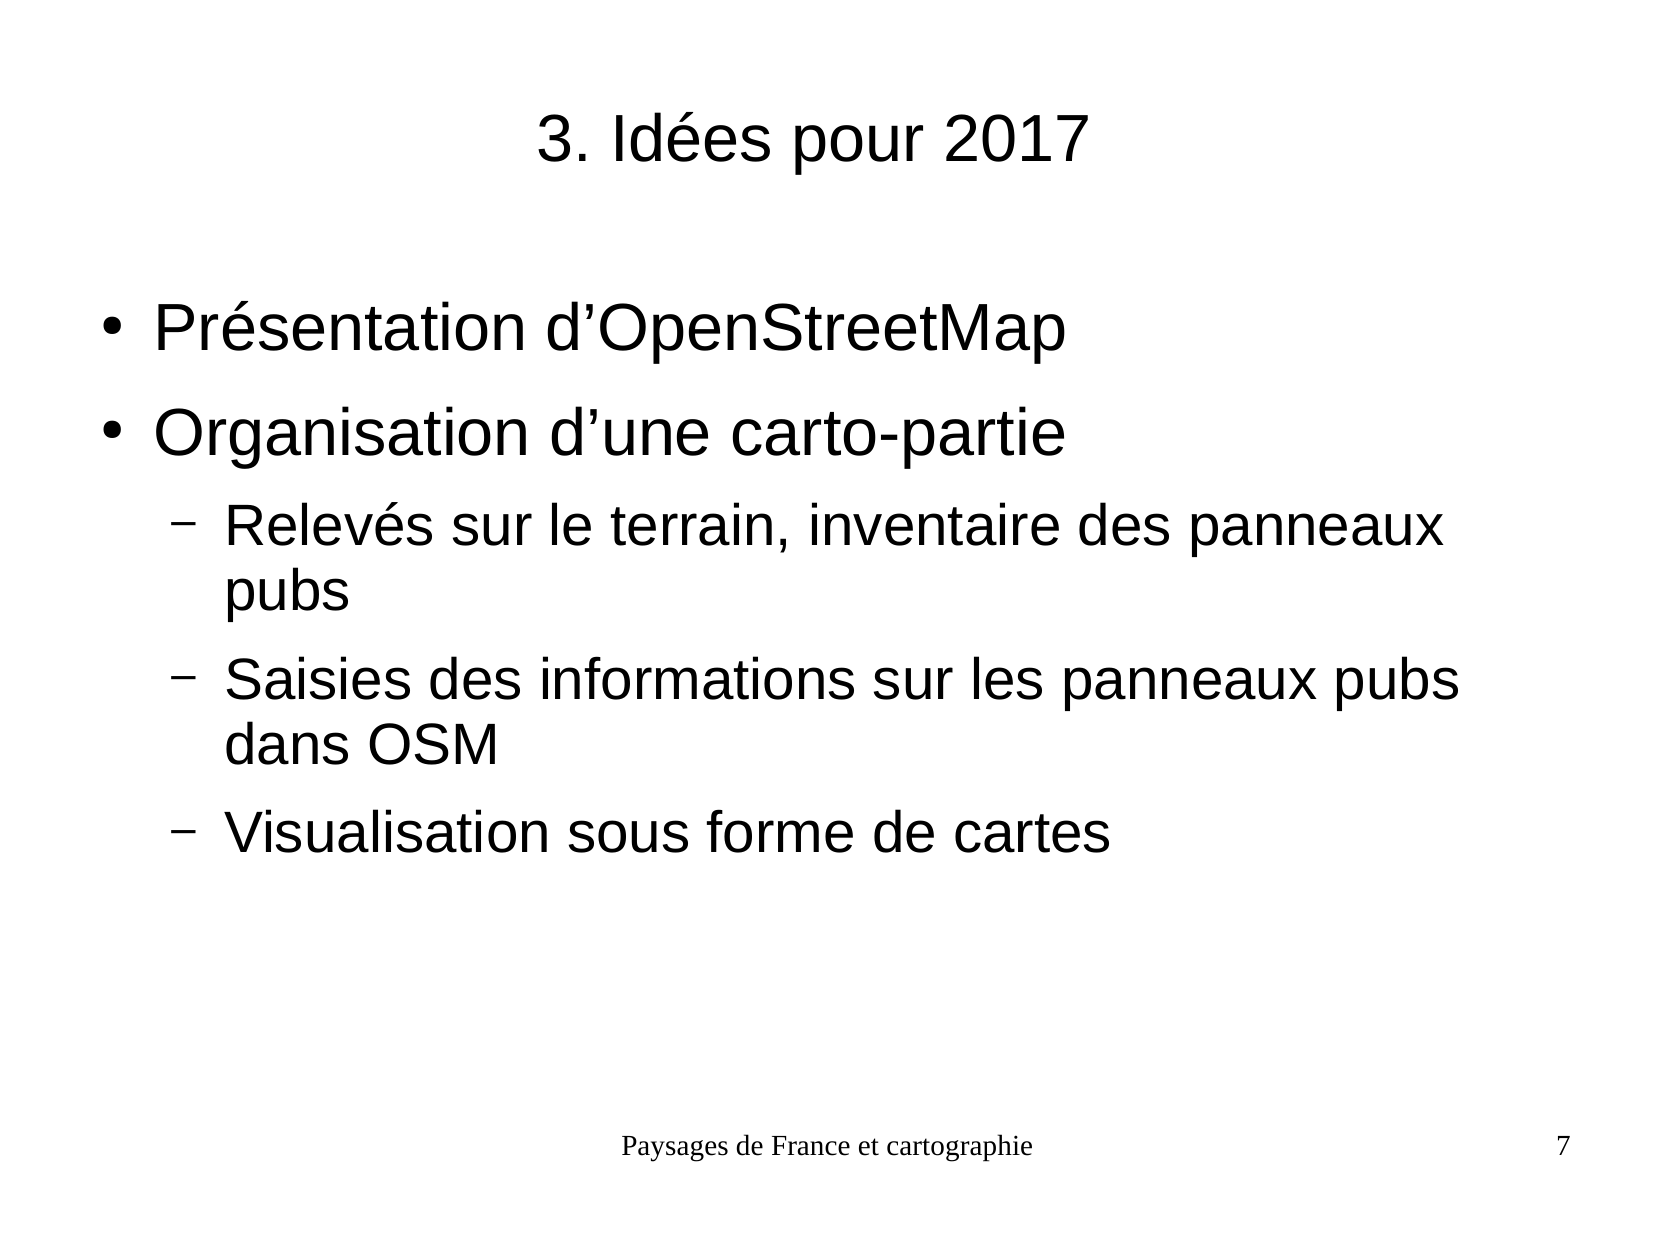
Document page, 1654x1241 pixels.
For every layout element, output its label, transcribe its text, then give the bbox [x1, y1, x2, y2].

title 3. Idées pour 2017 [82, 49, 1571, 211]
list Présentation d’OpenStreetMap Organisation d’une carto-partie Relevés sur le terrain, inventaire des panneaux pubs Saisies des informations sur les panneaux pubs dans OSM Visualisation sous forme de cartes [82, 290, 1571, 1010]
